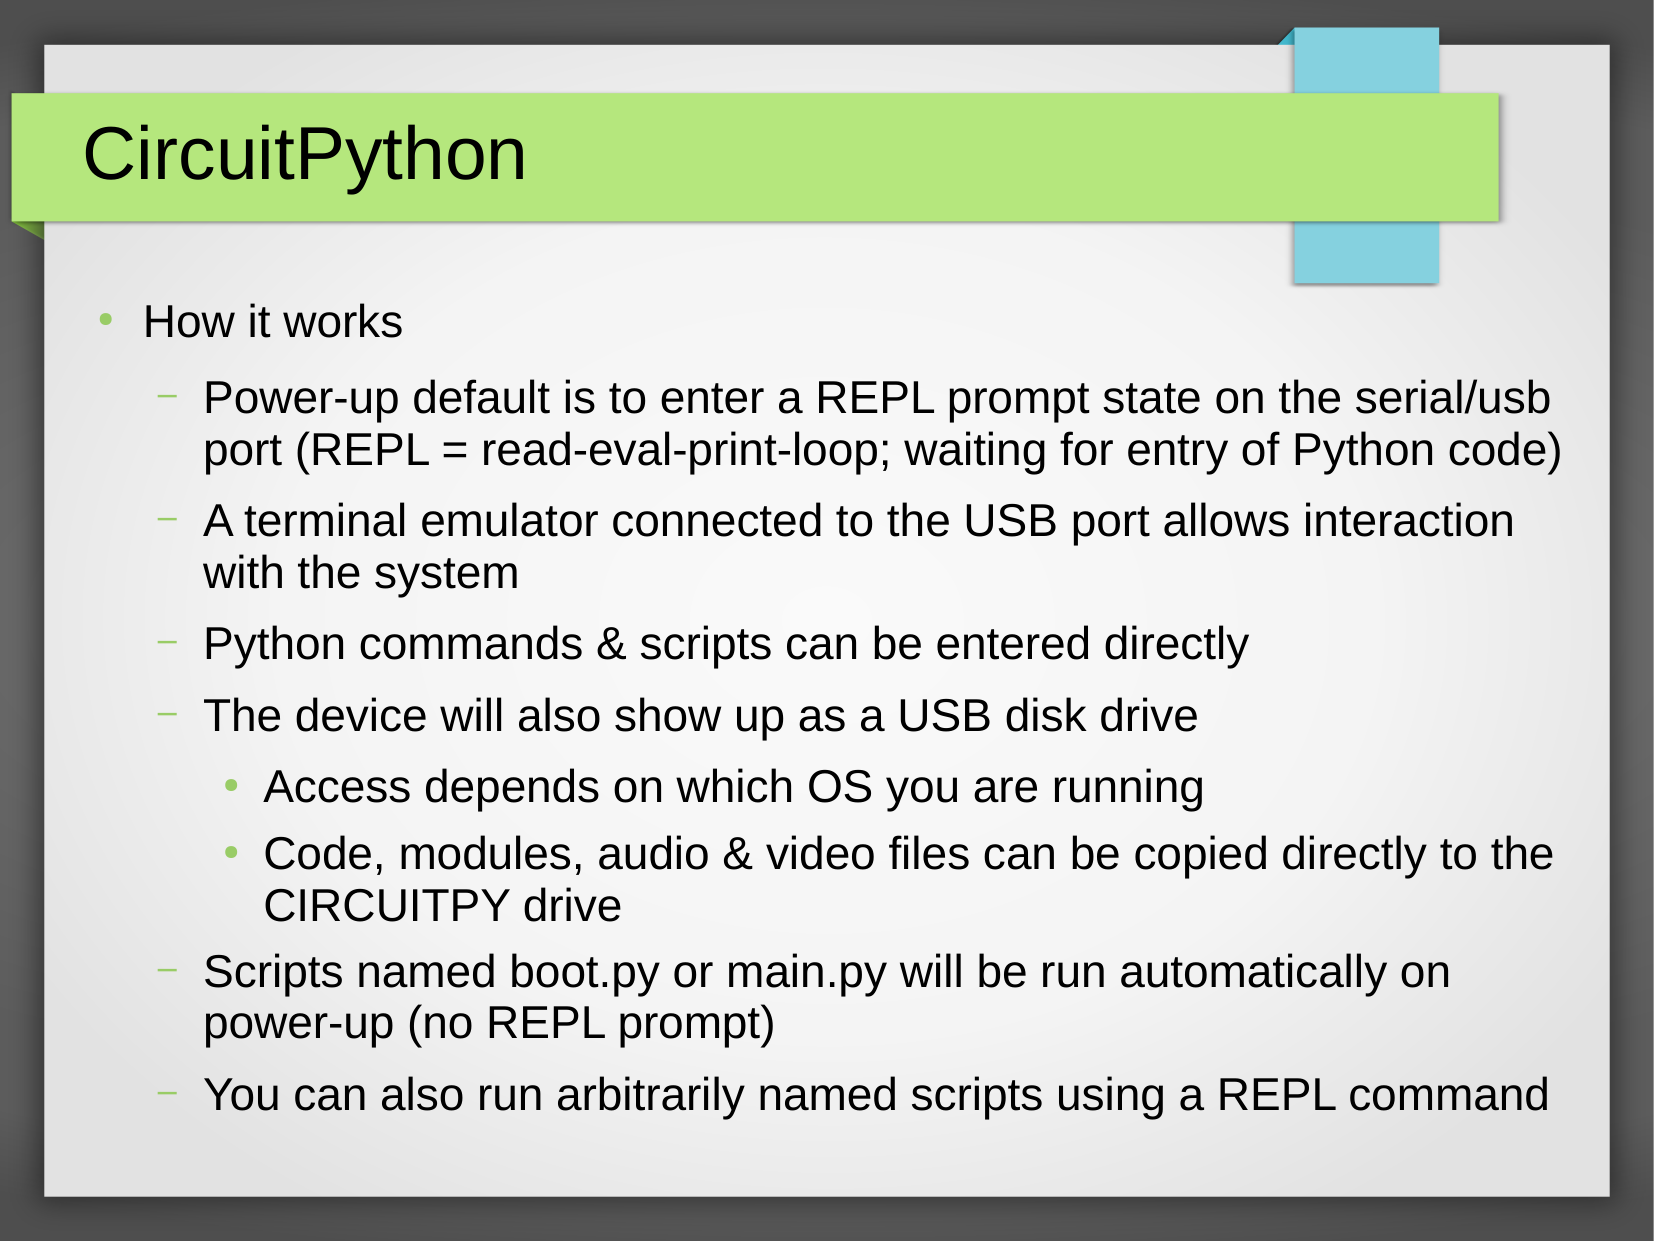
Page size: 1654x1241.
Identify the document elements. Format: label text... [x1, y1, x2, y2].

list How it works Power-up default is to enter a REPL prompt state on the serial/usb port (REPL = read-eval-print-loop; waiting for entry of Python code) A terminal emulator connected to the USB port allows interaction with the system Python commands & scripts can be entered directly The device will also show up as a USB disk drive Access depends on which OS you are running Code, modules, audio & video files can be copied directly to the CIRCUITPY drive Scripts named boot.py or main.py will be run automatically on power-up (no REPL prompt) You can also run arbitrarily named scripts using a REPL command [82, 295, 1571, 1141]
picture [0, 0, 1654, 1241]
title CircuitPython [82, 94, 1264, 213]
